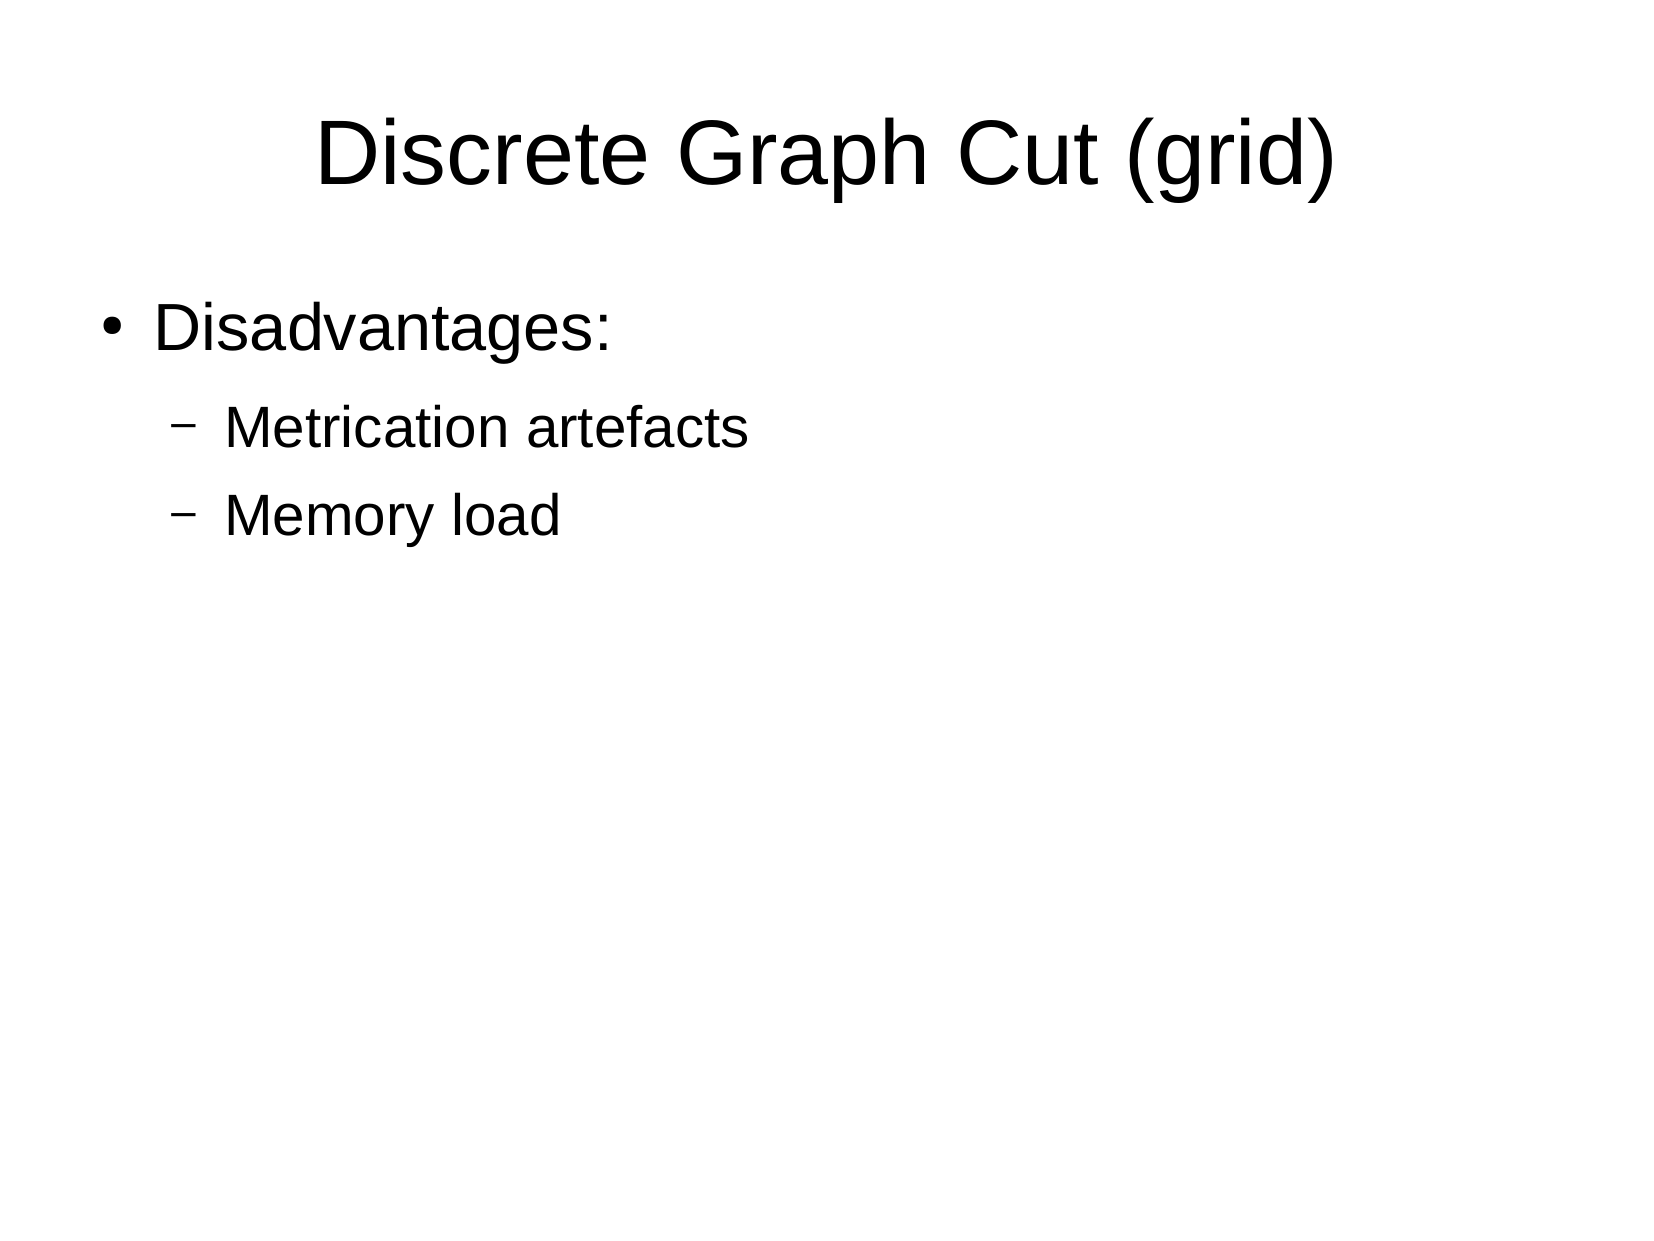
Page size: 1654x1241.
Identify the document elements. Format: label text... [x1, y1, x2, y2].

title Discrete Graph Cut (grid) [82, 49, 1571, 257]
list Disadvantages: Metrication artefacts Memory load [82, 290, 1571, 1010]
